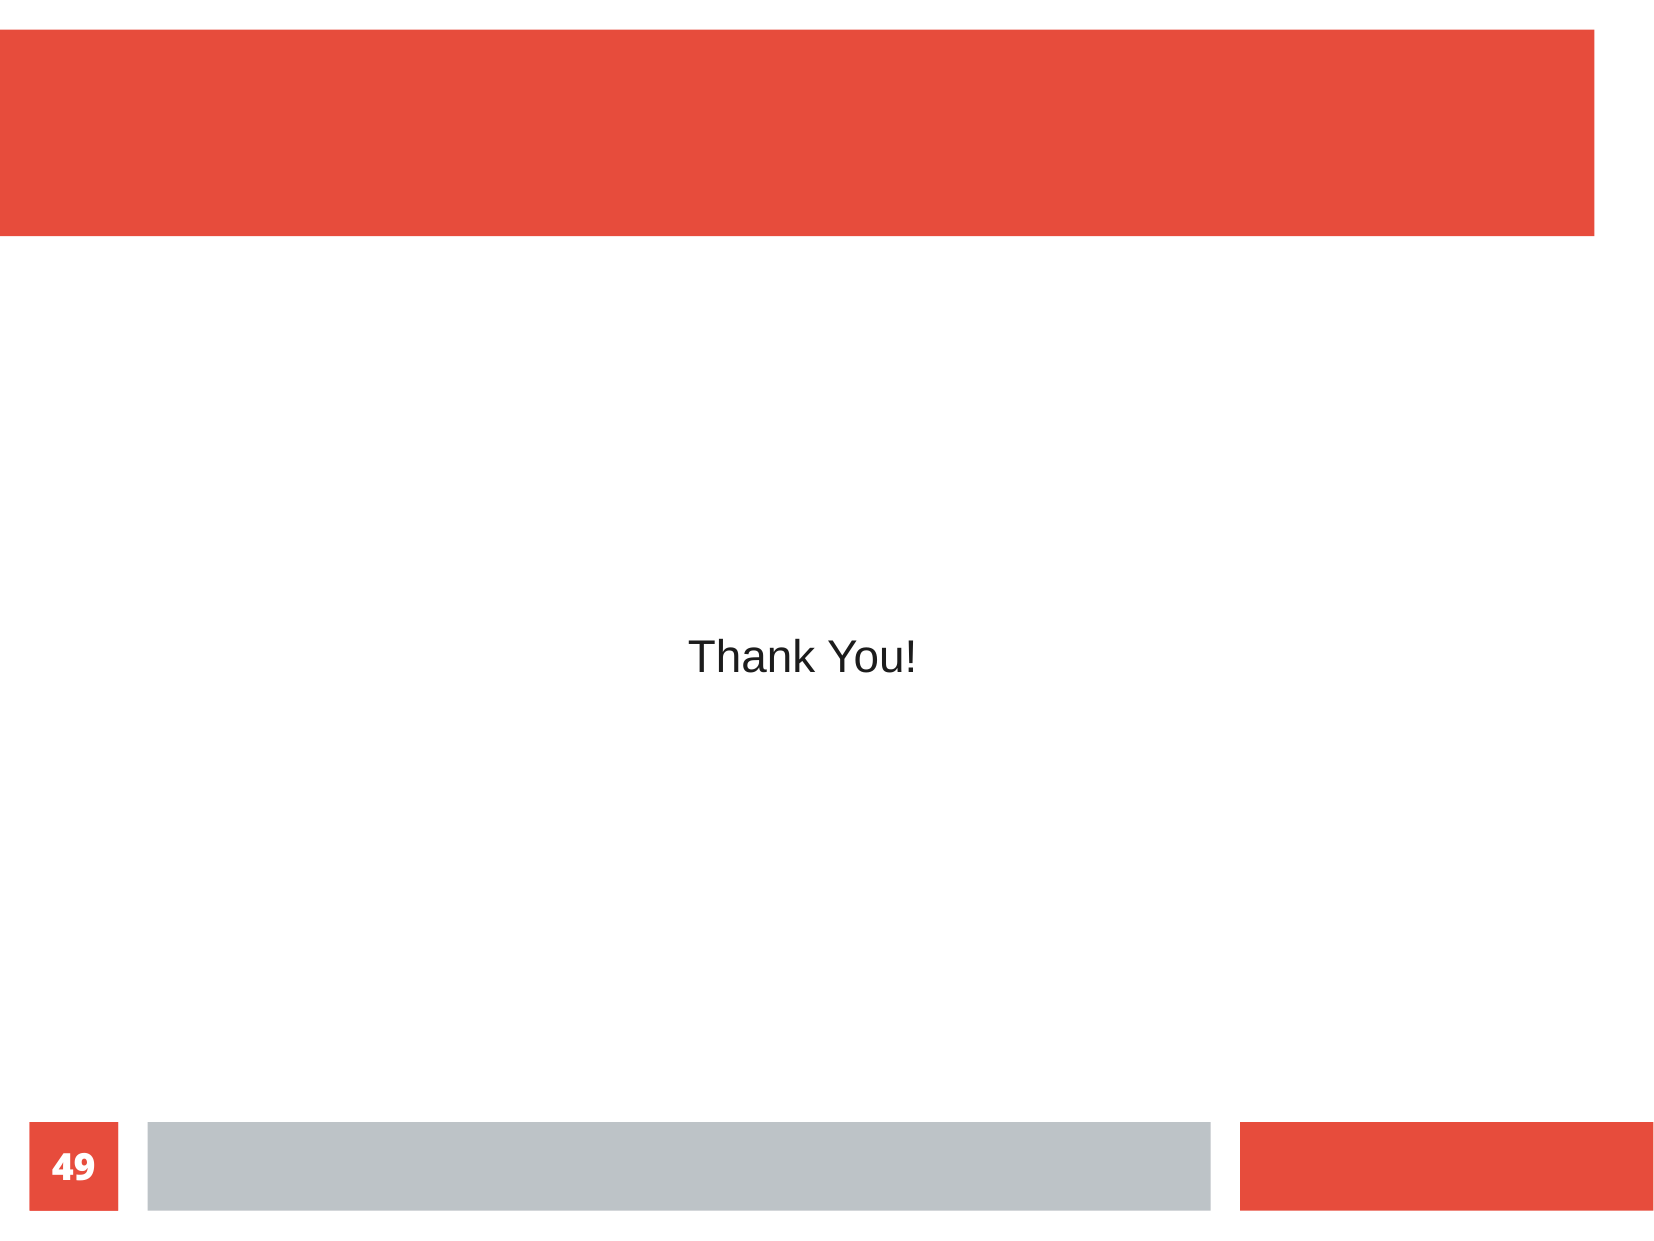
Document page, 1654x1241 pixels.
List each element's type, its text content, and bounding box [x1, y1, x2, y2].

subtitle Thank You! [23, 271, 1642, 1096]
